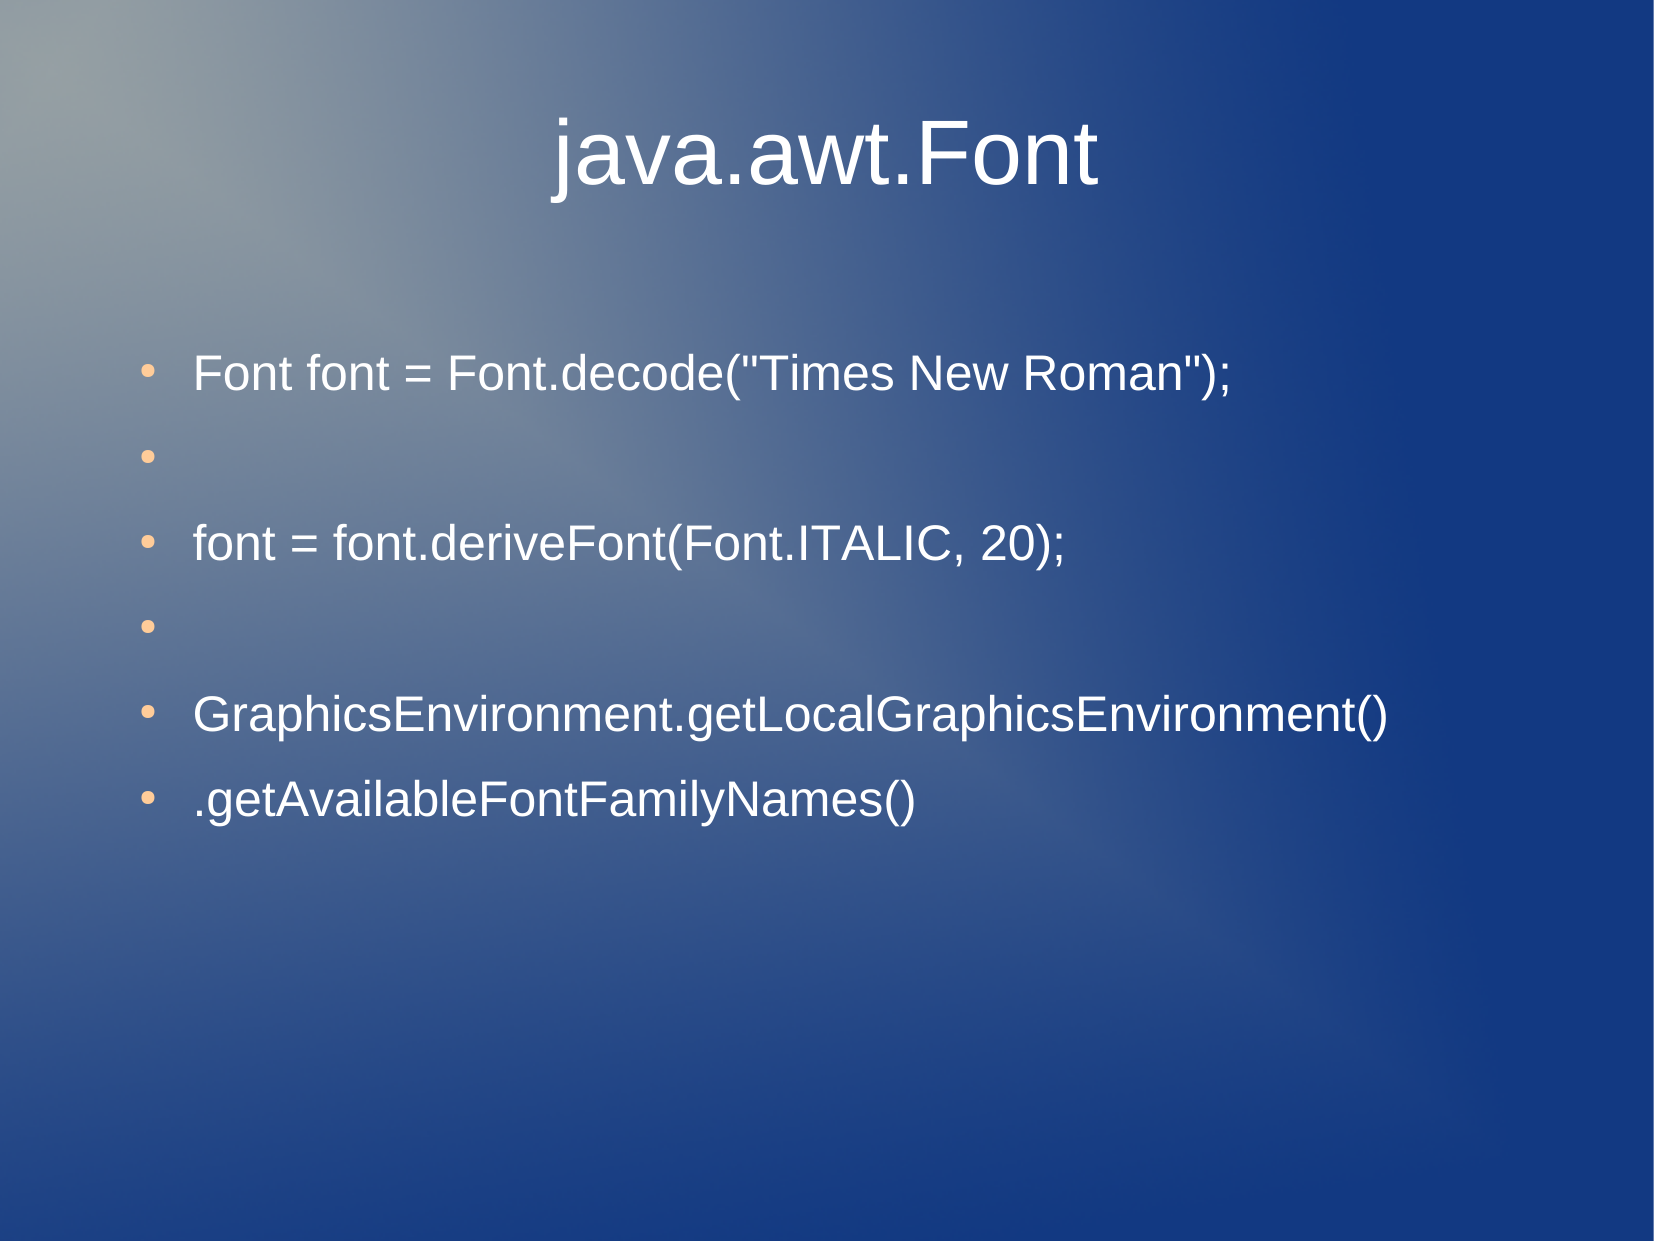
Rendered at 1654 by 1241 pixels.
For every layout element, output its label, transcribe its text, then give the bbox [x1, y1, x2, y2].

picture [0, 0, 1654, 1241]
list Font font = Font.decode("Times New Roman"); font = font.deriveFont(Font.ITALIC, 20); GraphicsEnvironment.getLocalGraphicsEnvironment() .getAvailableFontFamilyNames() [121, 344, 1534, 1127]
title java.awt.Font [82, 49, 1571, 257]
